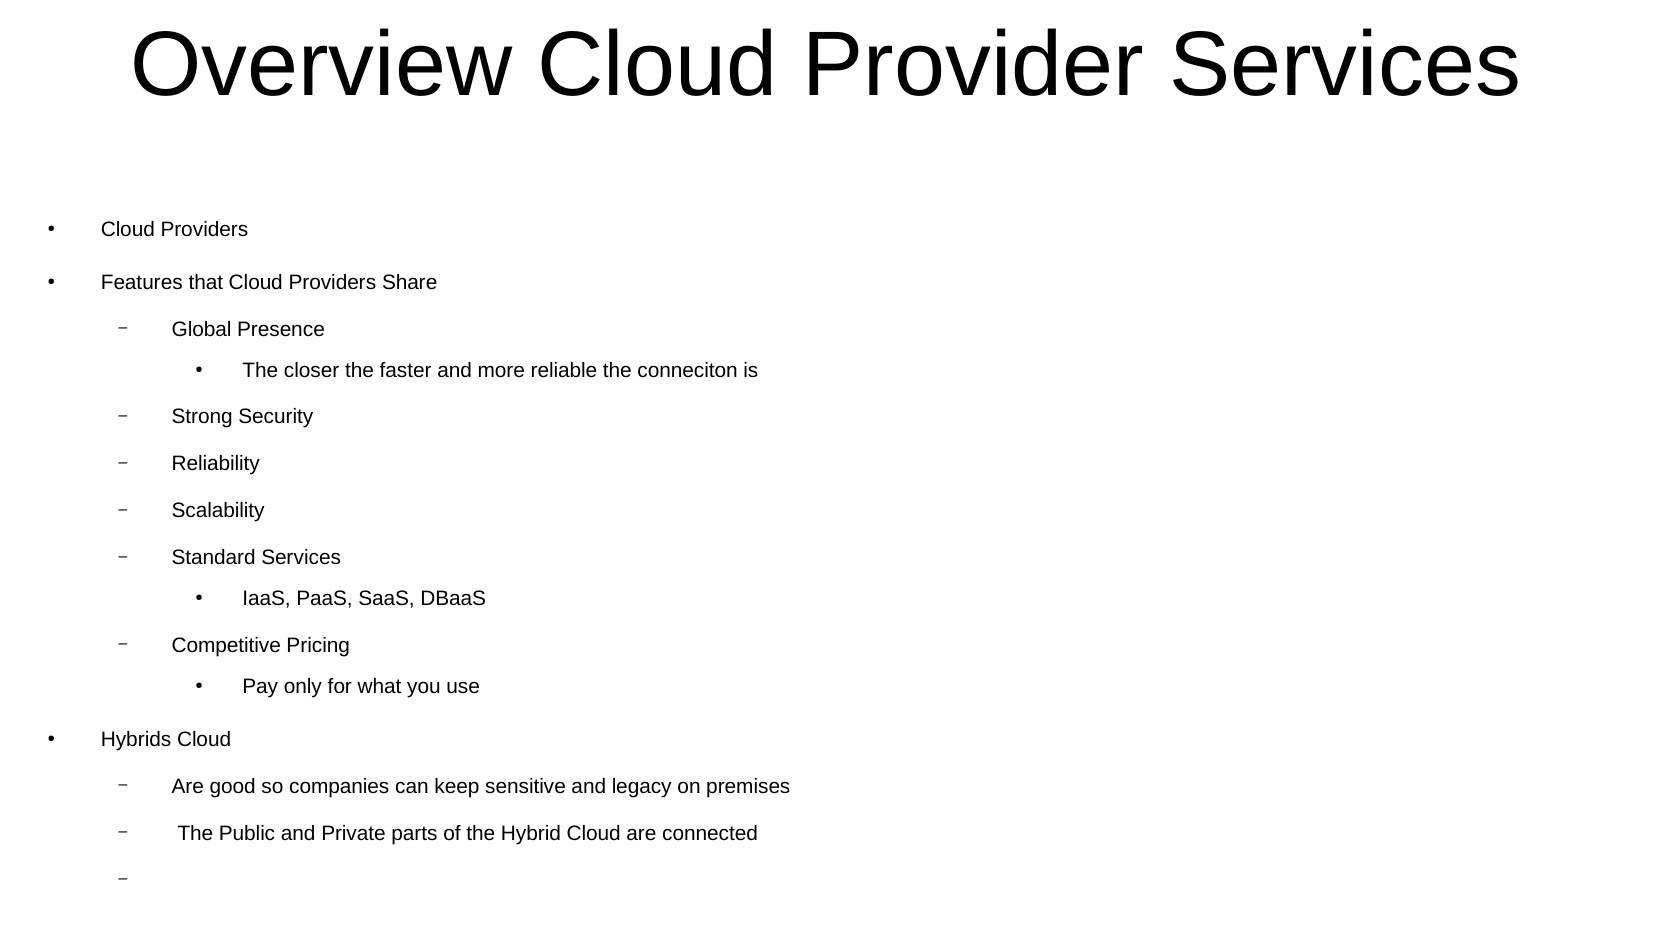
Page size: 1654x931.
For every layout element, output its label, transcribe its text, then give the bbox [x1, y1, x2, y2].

title Overview Cloud Provider Services [82, 12, 1571, 217]
list Cloud Providers Features that Cloud Providers Share Global Presence The closer the faster and more reliable the conneciton is Strong Security Reliability Scalability Standard Services IaaS, PaaS, SaaS, DBaaS Competitive Pricing Pay only for what you use Hybrids Cloud Are good so companies can keep sensitive and legacy on premises The Public and Private parts of the Hybrid Cloud are connected [30, 217, 1571, 901]
